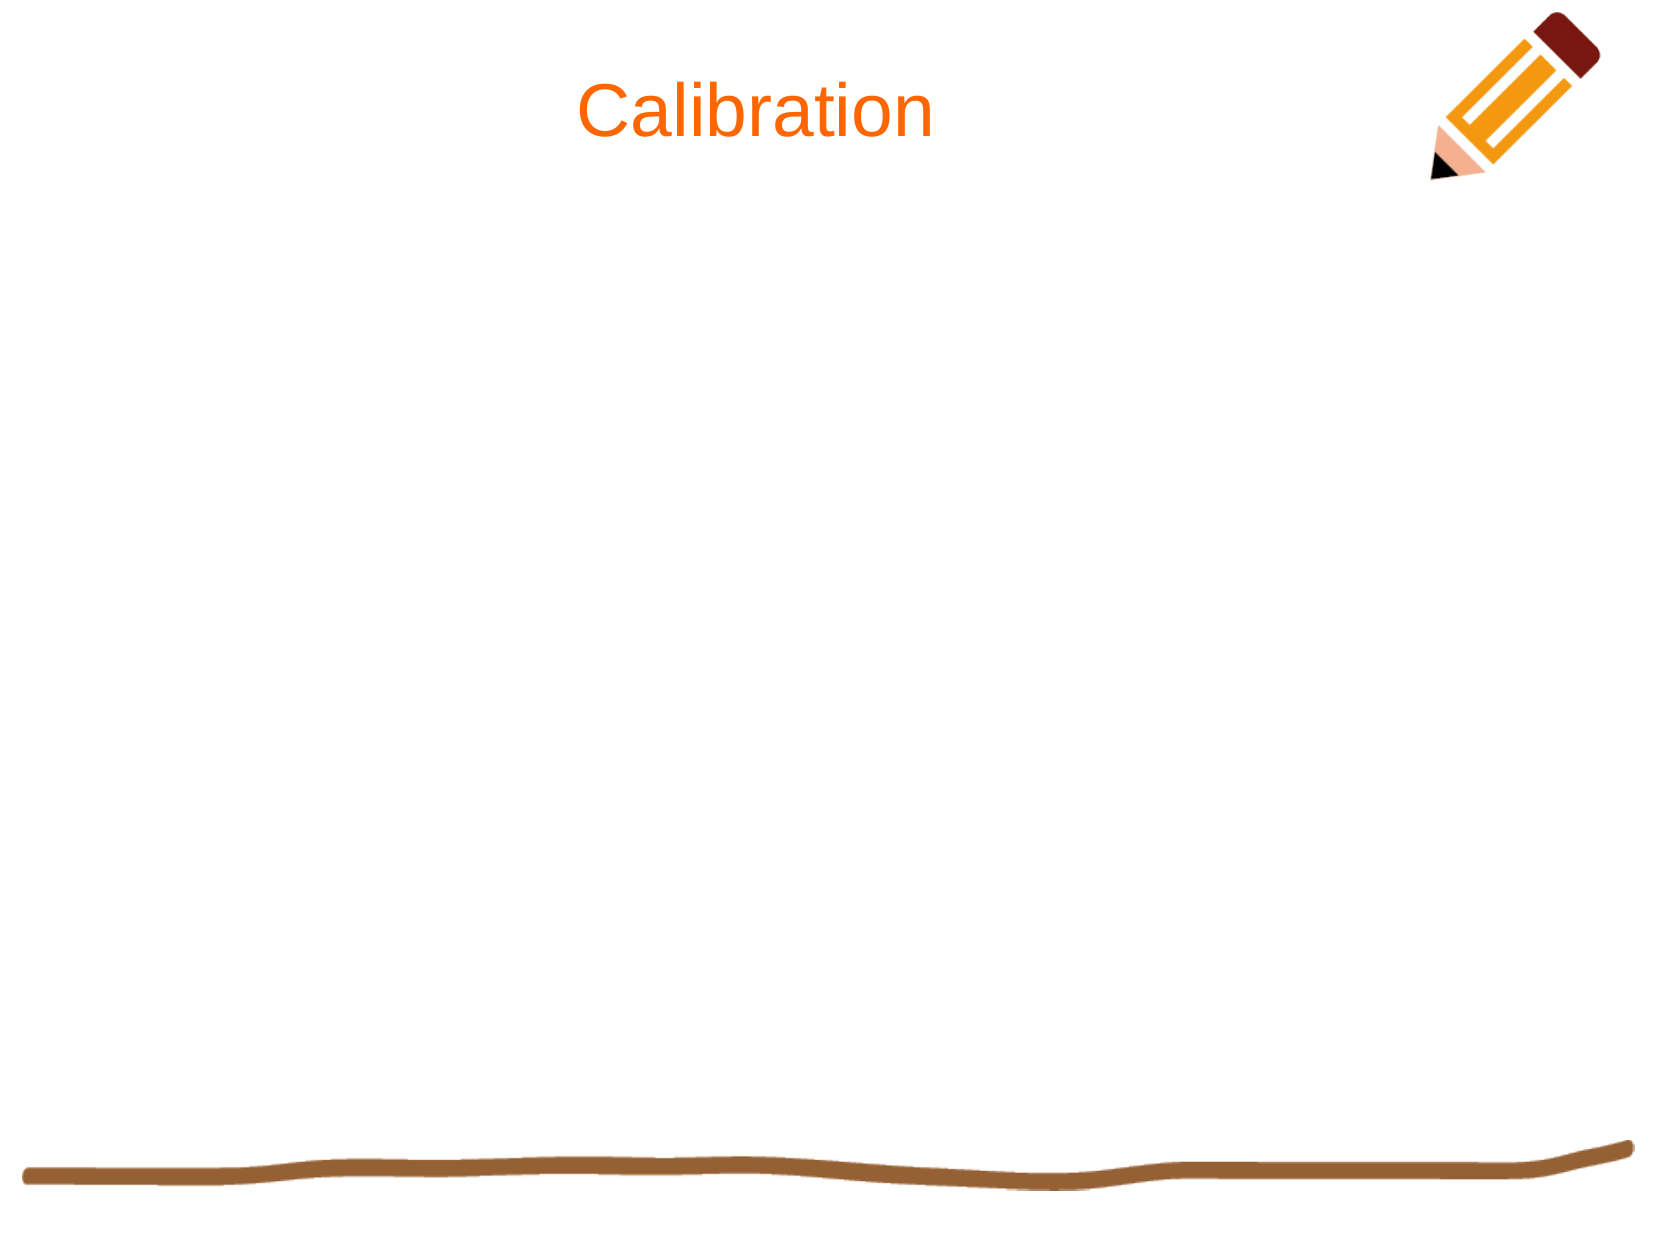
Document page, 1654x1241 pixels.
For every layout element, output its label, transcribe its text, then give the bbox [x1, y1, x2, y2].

picture [1430, 12, 1601, 181]
title Calibration [82, 49, 1430, 172]
picture [22, 1140, 1635, 1191]
